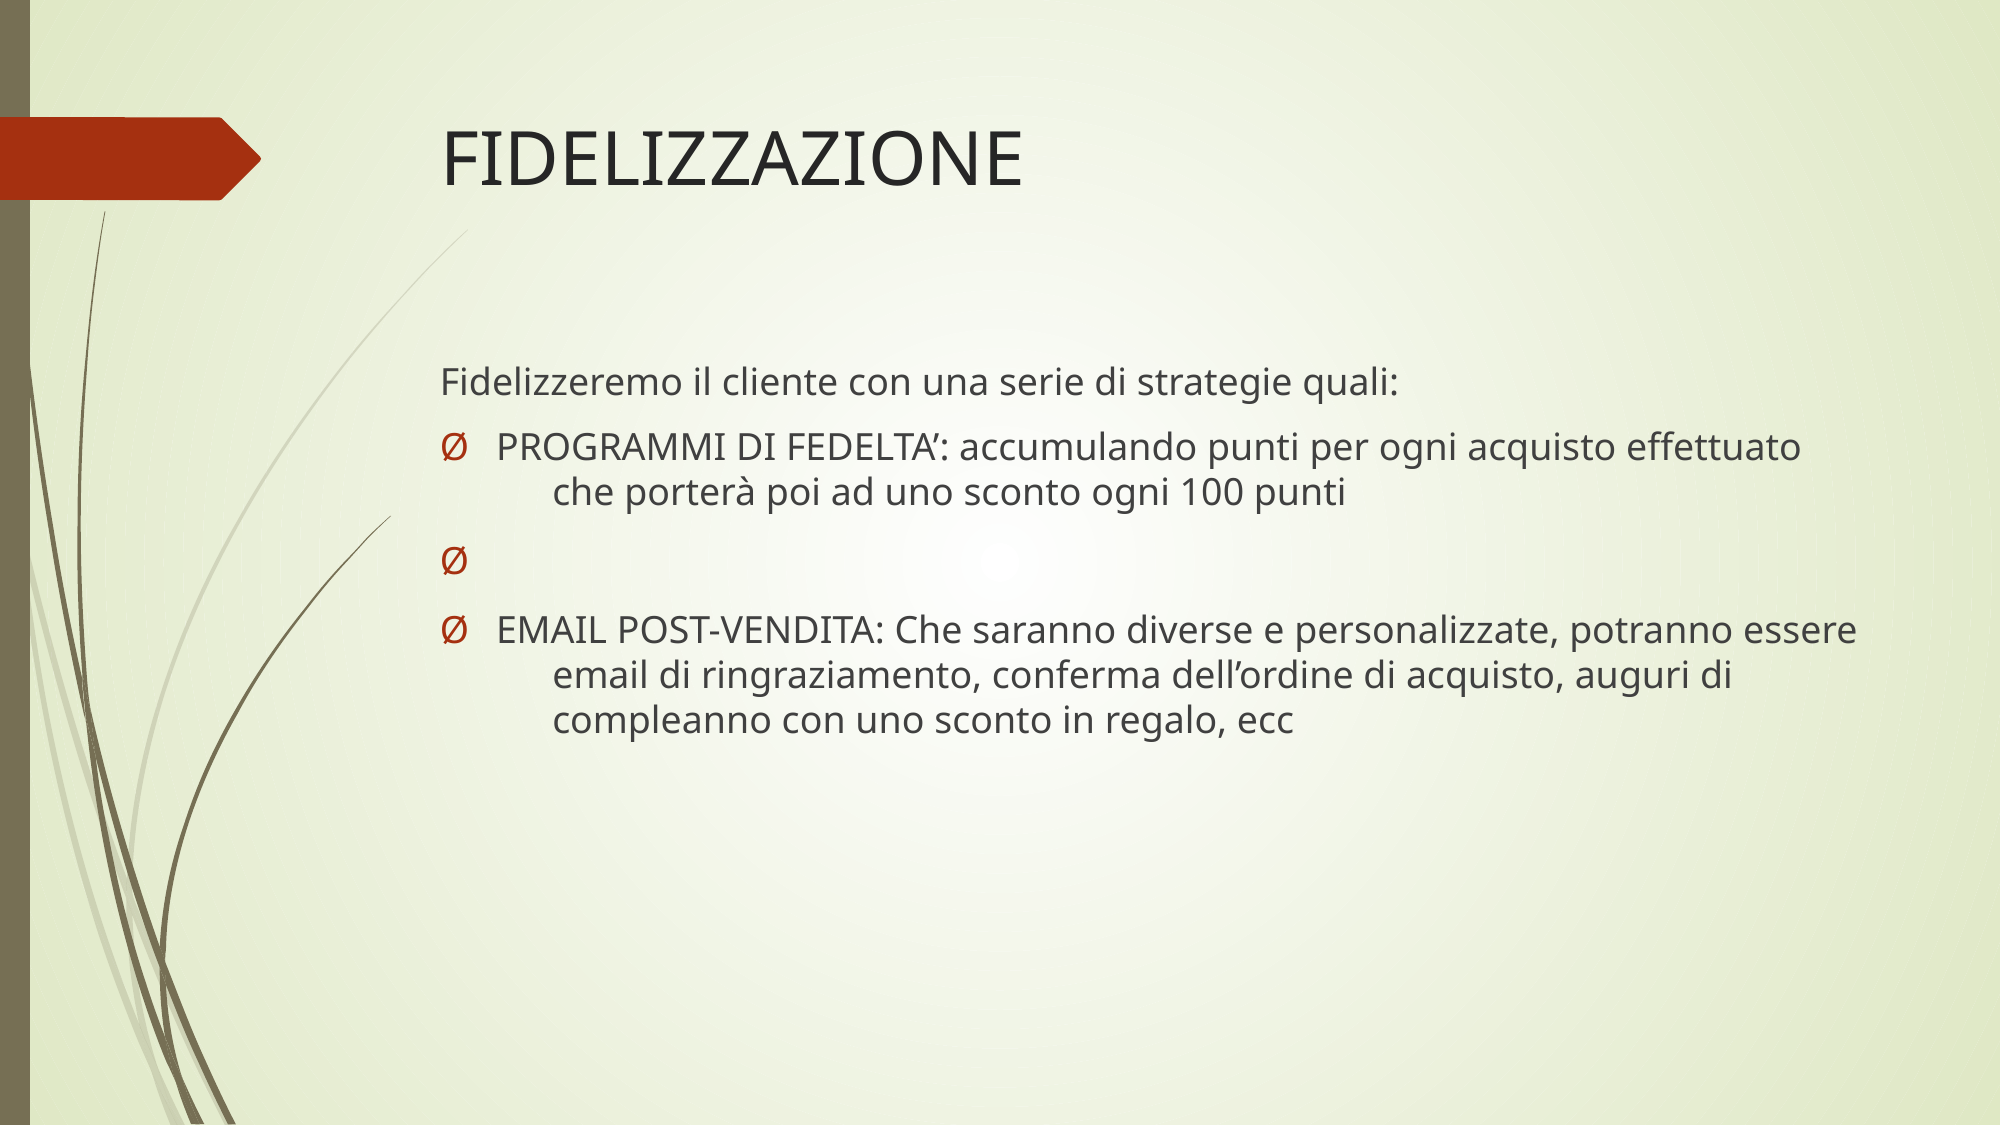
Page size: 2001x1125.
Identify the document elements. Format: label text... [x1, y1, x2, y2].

title FIDELIZZAZIONE [425, 102, 1888, 313]
list Fidelizzeremo il cliente con una serie di strategie quali: PROGRAMMI DI FEDELTA’: accumulando punti per ogni acquisto effettuato che porterà poi ad uno sconto ogni 100 punti EMAIL POST-VENDITA: Che saranno diverse e personalizzate, potranno essere email di ringraziamento, conferma dell’ordine di acquisto, auguri di compleanno con uno sconto in regalo, ecc [424, 350, 1888, 970]
